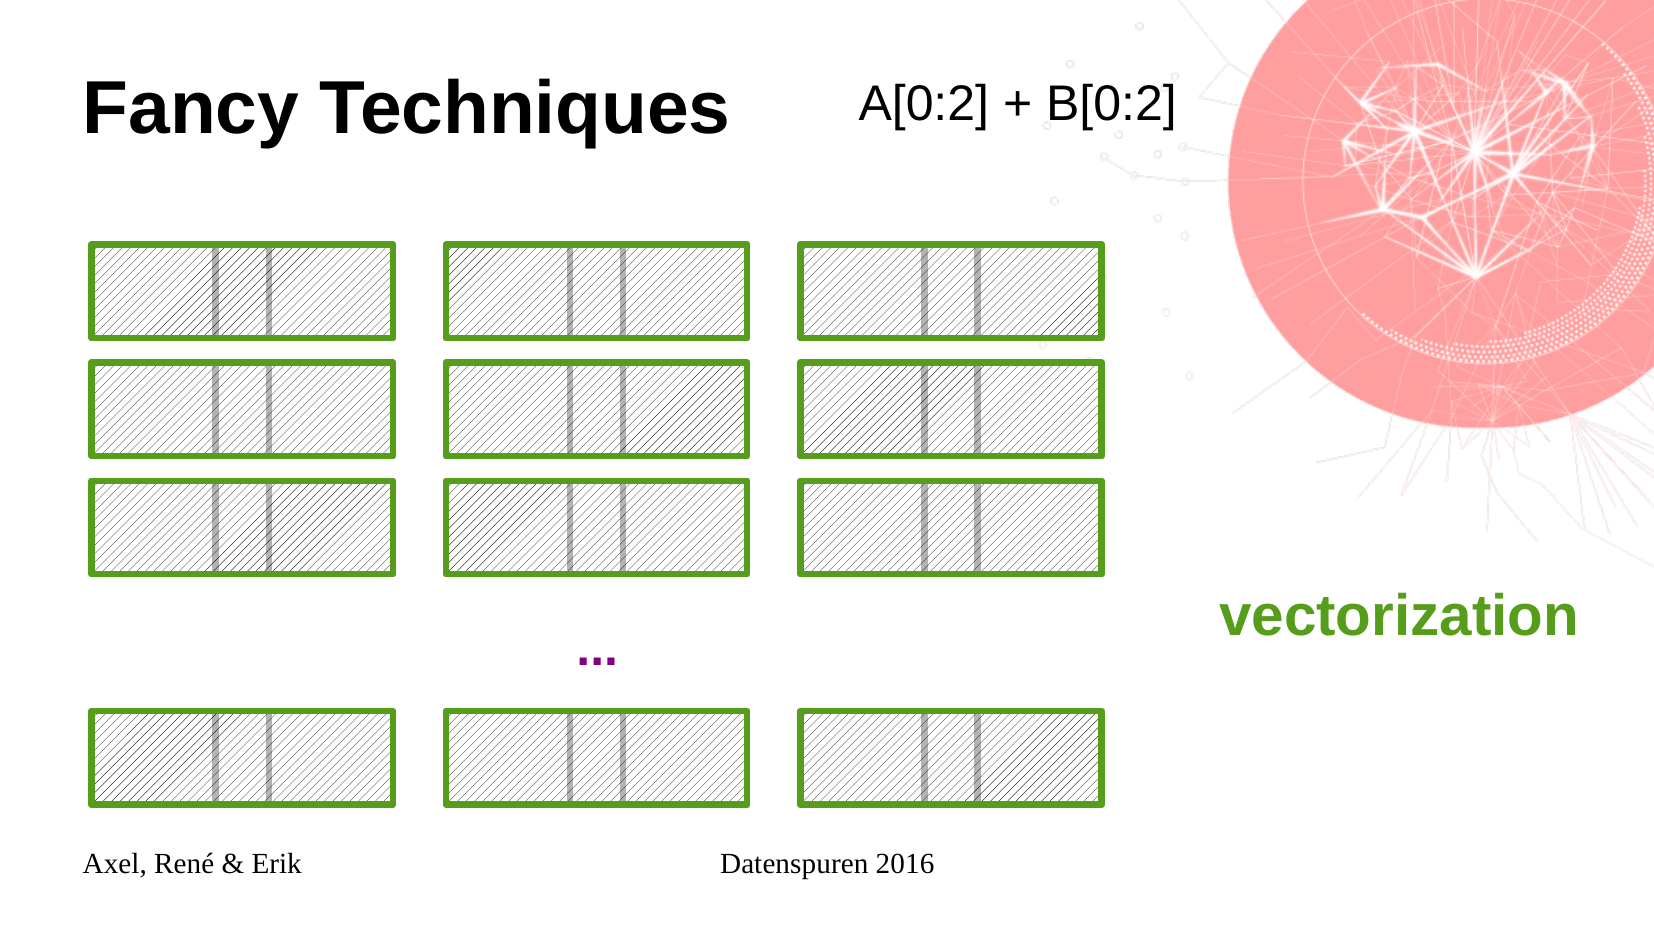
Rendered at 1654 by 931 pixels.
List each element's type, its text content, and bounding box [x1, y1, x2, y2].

text_box [800, 711, 1102, 805]
text_box [446, 244, 748, 338]
text_box [800, 244, 1102, 338]
text_box [446, 480, 748, 575]
text_box [91, 362, 393, 457]
text_box [446, 362, 748, 457]
list vectorization [1208, 582, 1591, 668]
text_box A[0:2] + B[0:2] [843, 68, 1193, 139]
text_box ... [561, 613, 634, 684]
text_box [800, 362, 1102, 457]
text_box [91, 480, 393, 575]
text_box [446, 711, 748, 805]
text_box [91, 711, 393, 805]
title Fancy Techniques [82, 65, 1571, 150]
text_box [91, 244, 393, 338]
text_box [800, 480, 1102, 575]
